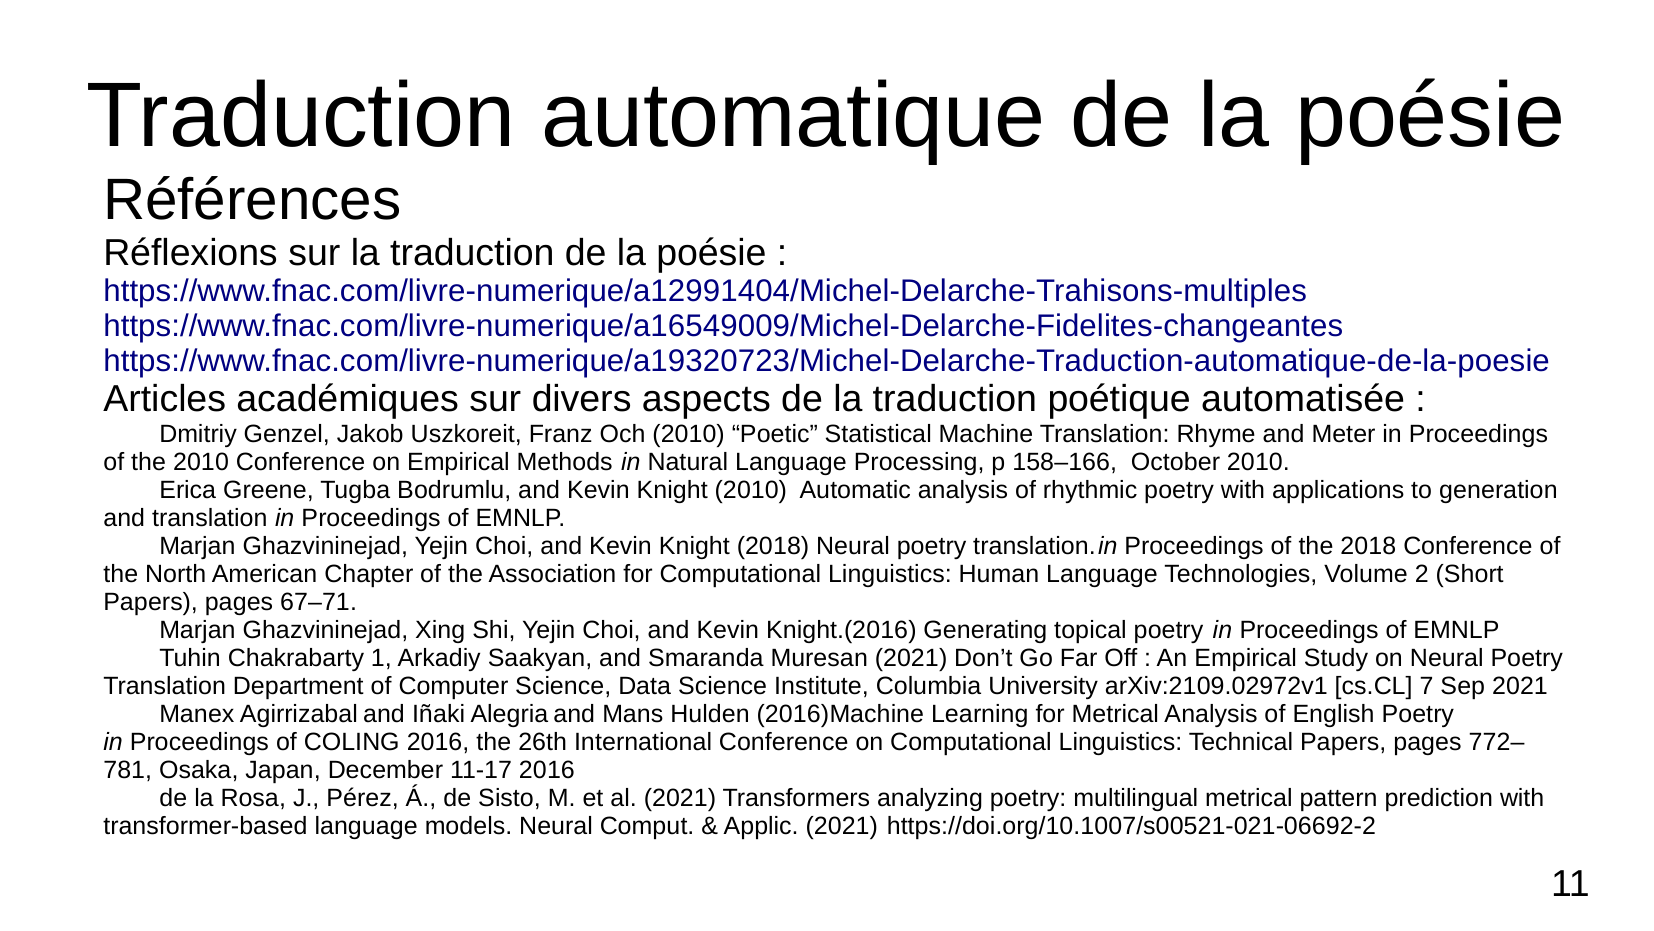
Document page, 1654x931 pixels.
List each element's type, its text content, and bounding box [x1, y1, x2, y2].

text_box Références Réflexions sur la traduction de la poésie : https://www.fnac.com/livre-numerique/a12991404/Michel-Delarche-Trahisons-multiples https://www.fnac.com/livre-numerique/a16549009/Michel-Delarche-Fidelites-changeantes https://www.fnac.com/livre-numerique/a19320723/Michel-Delarche-Traduction-automatique-de-la-poesie Articles académiques sur divers aspects de la traduction poétique automatisée : Dmitriy Genzel, Jakob Uszkoreit, Franz Och (2010) “Poetic” Statistical Machine Translation: Rhyme and Meter in Proceedings of the 2010 Conference on Empirical Methods in Natural Language Processing, p 158–166, October 2010. Erica Greene, Tugba Bodrumlu, and Kevin Knight (2010) Automatic analysis of rhythmic poetry with applications to generation and translation in Proceedings of EMNLP. Marjan Ghazvininejad, Yejin Choi, and Kevin Knight (2018) Neural poetry translation.in Proceedings of the 2018 Conference of the North American Chapter of the Association for Computational Linguistics: Human Language Technologies, Volume 2 (Short Papers), pages 67–71. Marjan Ghazvininejad, Xing Shi, Yejin Choi, and Kevin Knight.(2016) Generating topical poetry in Proceedings of EMNLP Tuhin Chakrabarty 1, Arkadiy Saakyan, and Smaranda Muresan (2021) Don’t Go Far Off : An Empirical Study on Neural Poetry Translation Department of Computer Science, Data Science Institute, Columbia University arXiv:2109.02972v1 [cs.CL] 7 Sep 2021 Manex Agirrizabal and Iñaki Alegria and Mans Hulden (2016)Machine Learning for Metrical Analysis of English Poetry in Proceedings of COLING 2016, the 26th International Conference on Computational Linguistics: Technical Papers, pages 772–781, Osaka, Japan, December 11-17 2016 de la Rosa, J., Pérez, Á., de Sisto, M. et al. (2021) Transformers analyzing poetry: multilingual metrical pattern prediction with transformer-based language models. Neural Comput. & Applic. (2021) https://doi.org/10.1007/s00521-021-06692-2 [88, 159, 1589, 869]
text_box <numéro> [1536, 855, 1619, 912]
title Traduction automatique de la poésie [82, 37, 1571, 193]
